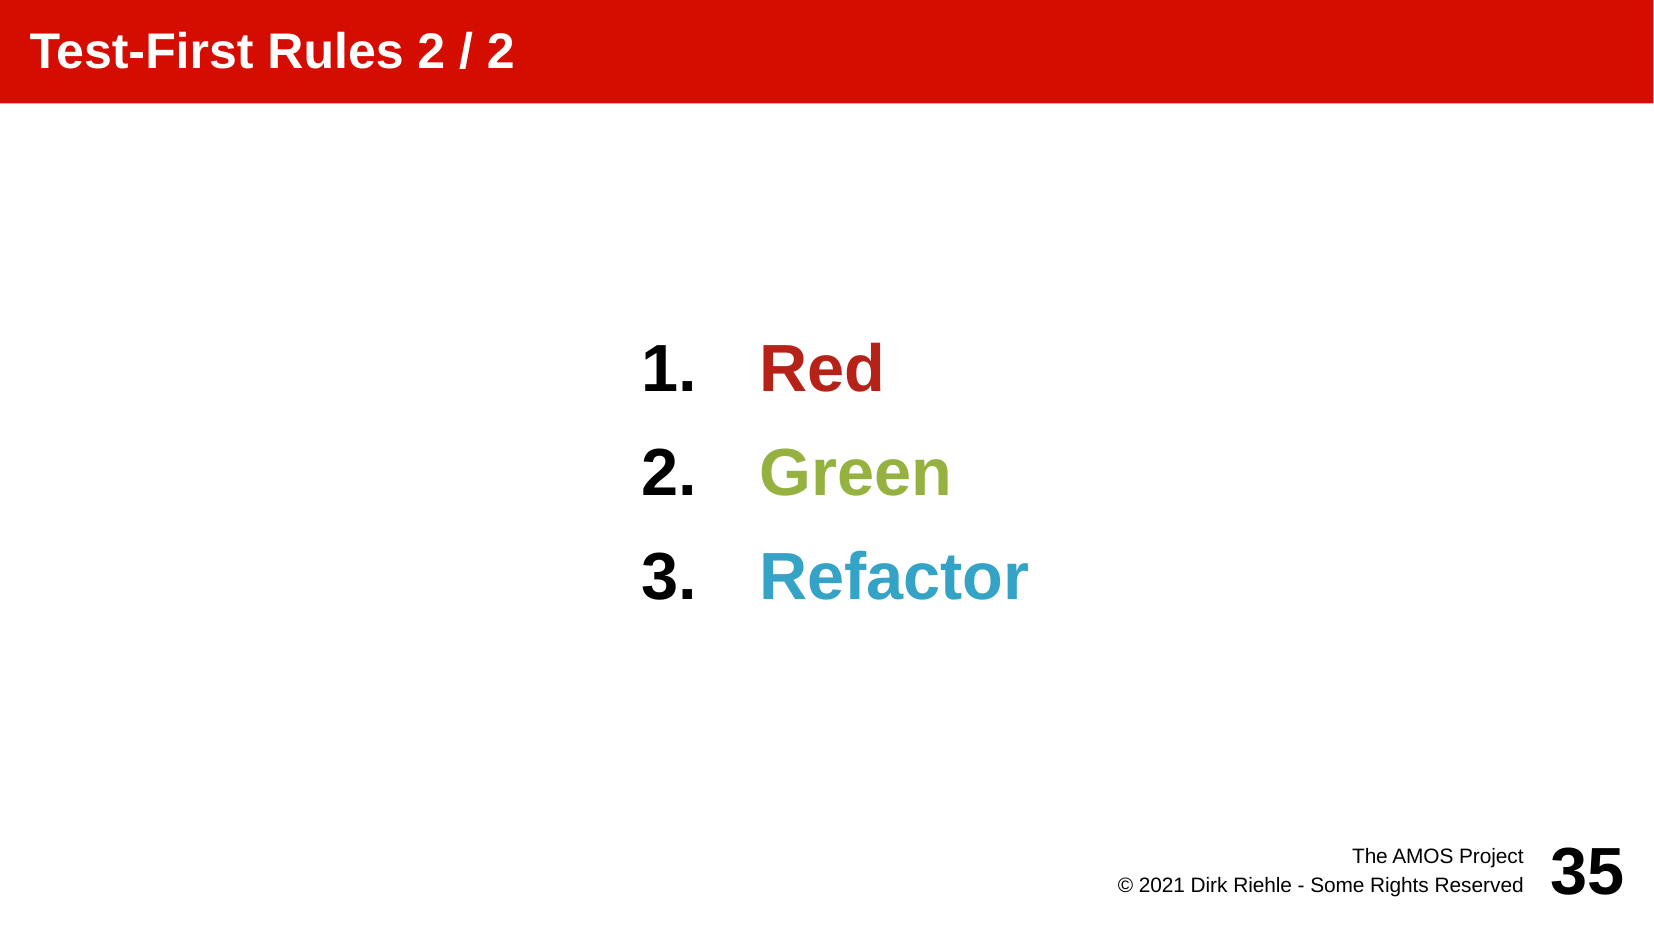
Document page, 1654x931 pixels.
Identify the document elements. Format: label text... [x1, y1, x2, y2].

title Test-First Rules 2 / 2 [0, 0, 1654, 104]
subtitle Red Green Refactor [29, 132, 1625, 813]
